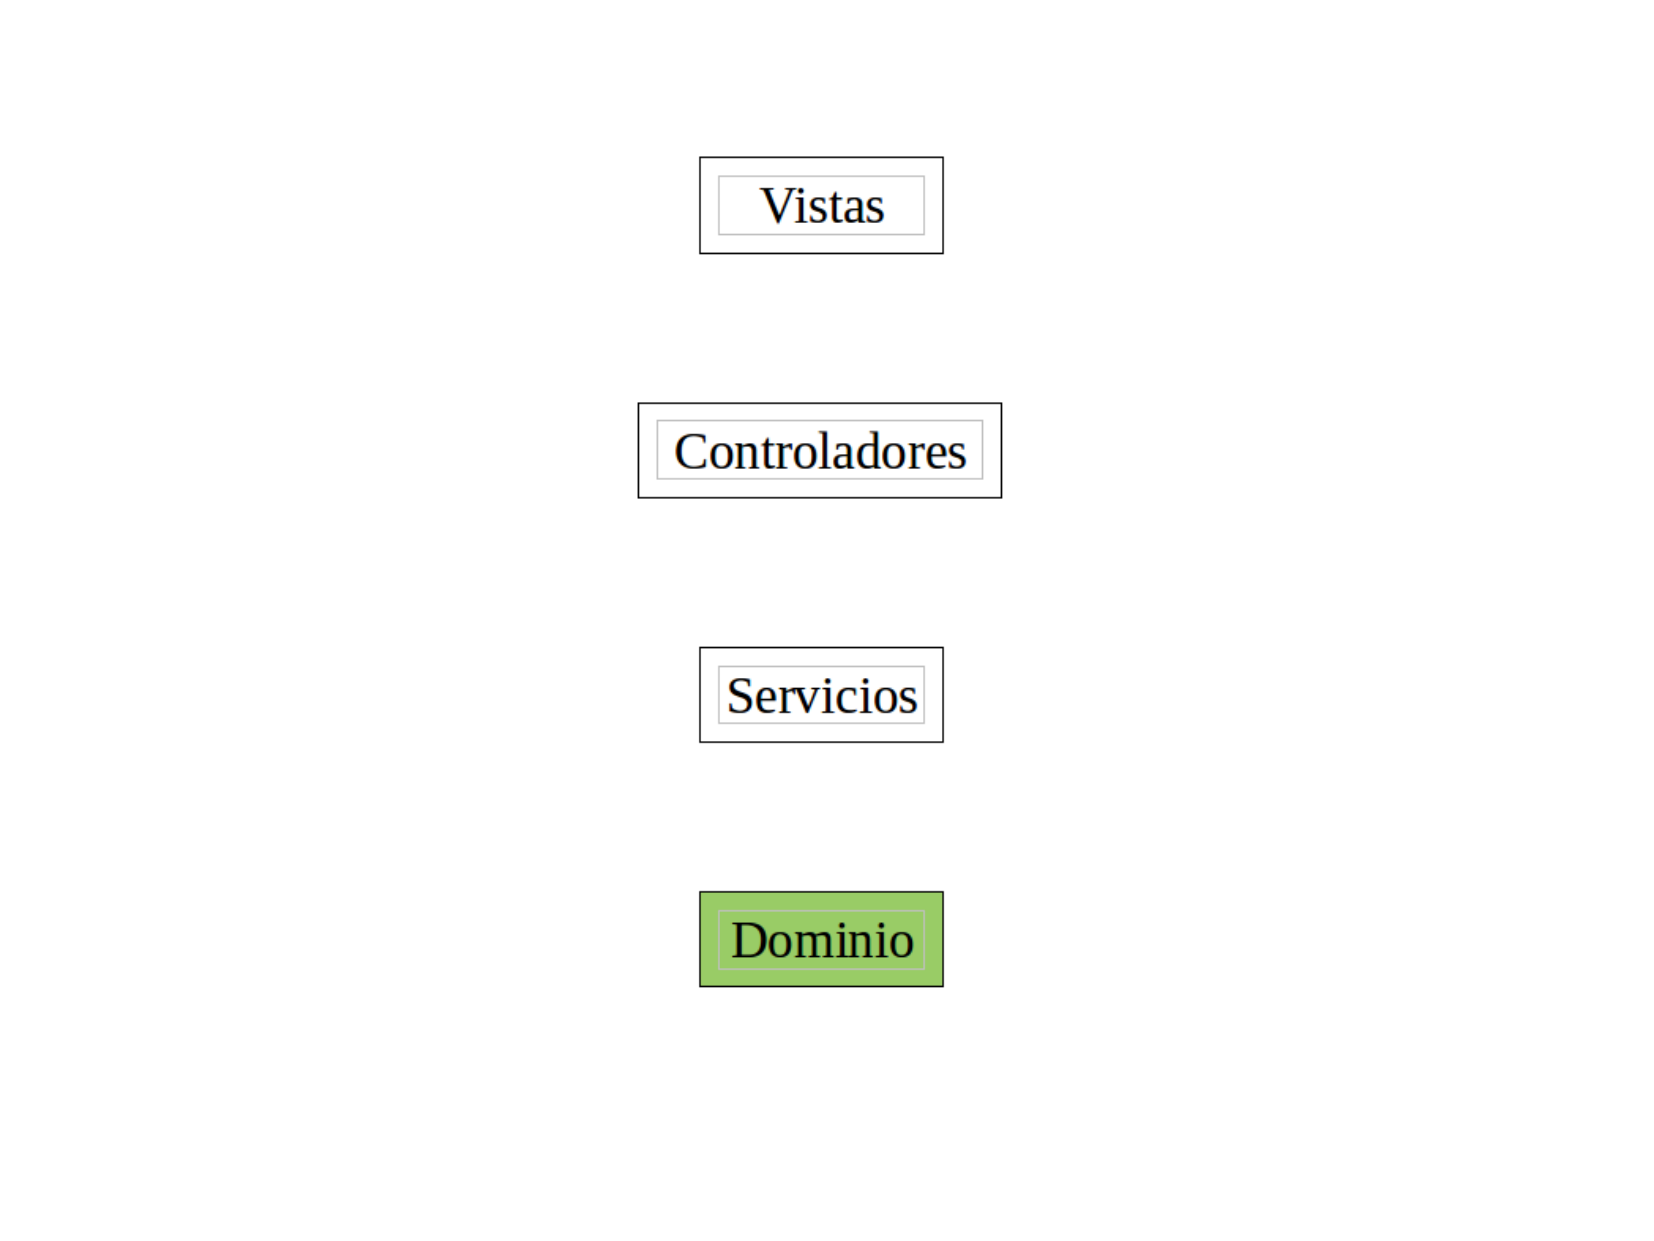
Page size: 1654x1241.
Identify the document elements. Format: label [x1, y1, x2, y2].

picture [428, 89, 1203, 1131]
